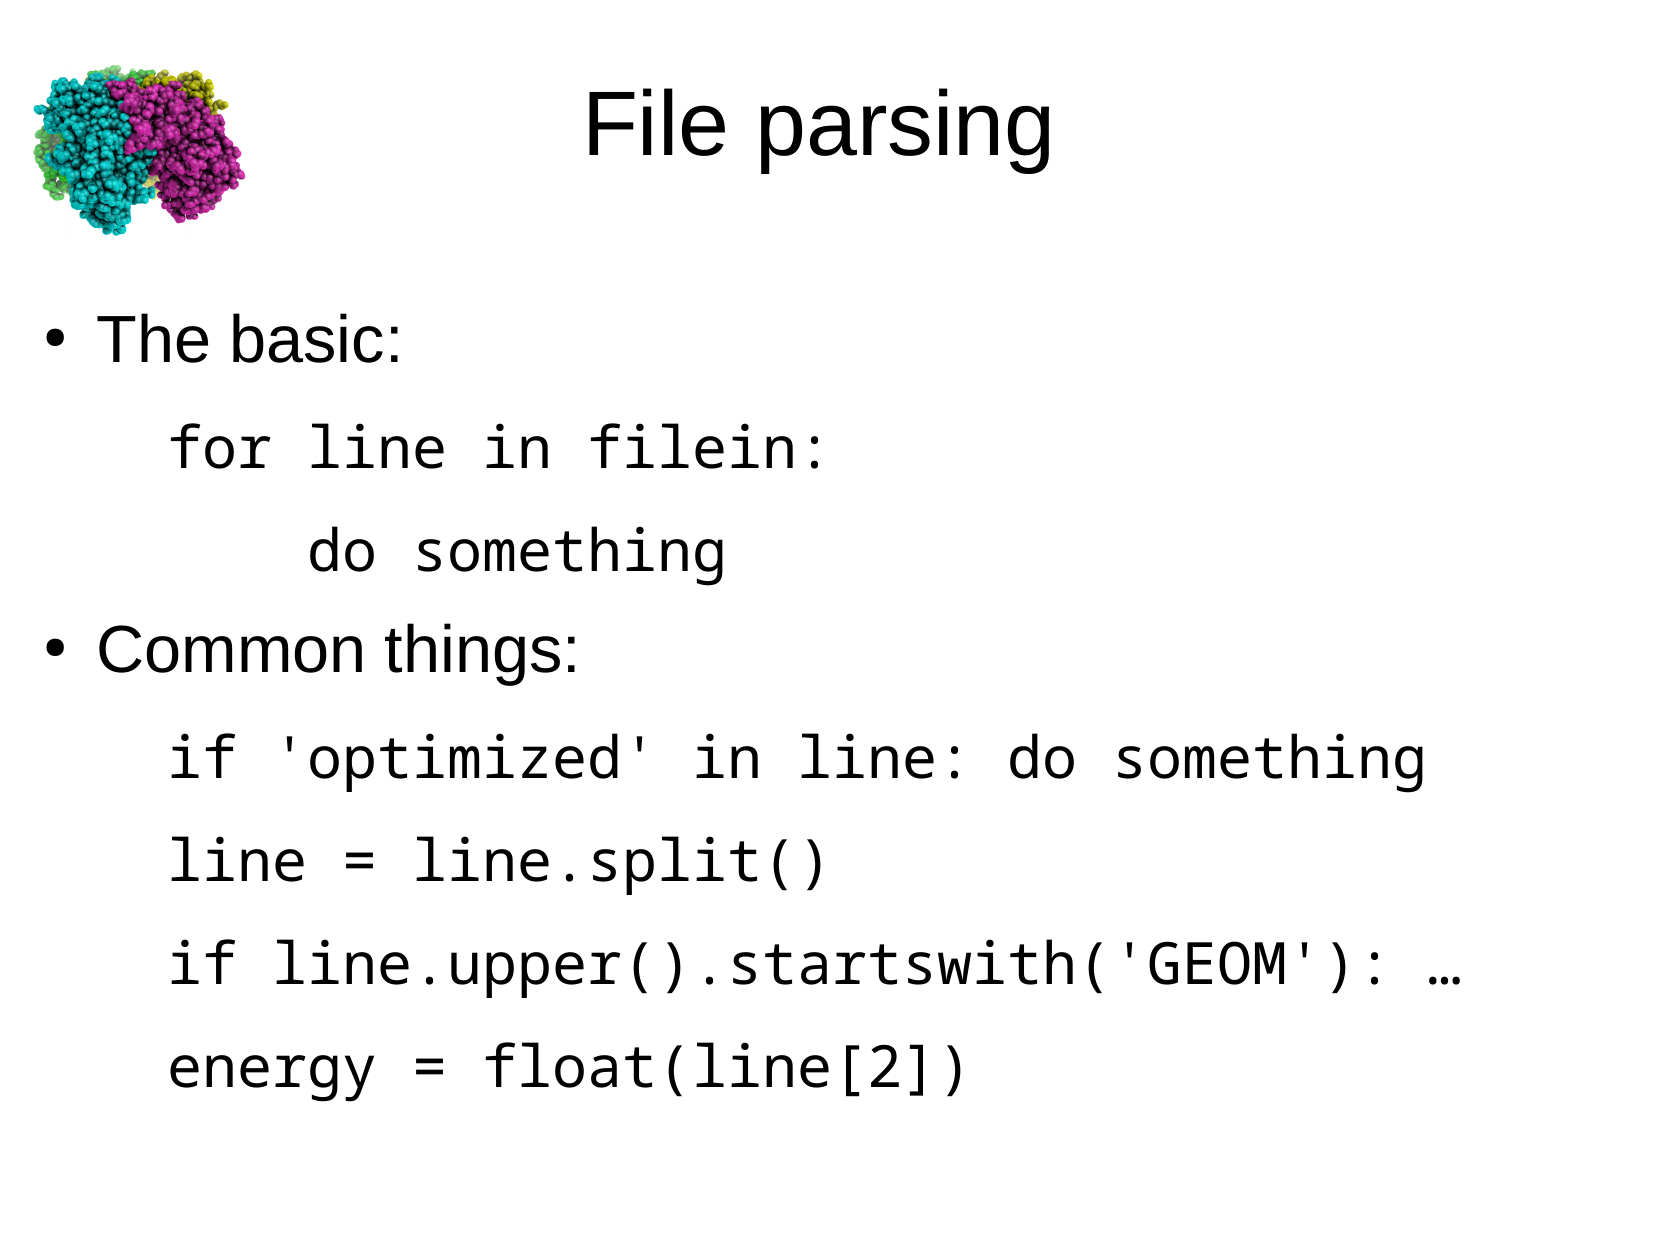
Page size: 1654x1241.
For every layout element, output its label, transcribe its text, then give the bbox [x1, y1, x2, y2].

title File parsing [105, 0, 1534, 248]
list The basic: for line in filein: do something Common things: if 'optimized' in line: do something line = line.split() if line.upper().startswith('GEOM'): … energy = float(line[2]) [25, 302, 1561, 1106]
picture [27, 59, 105, 240]
